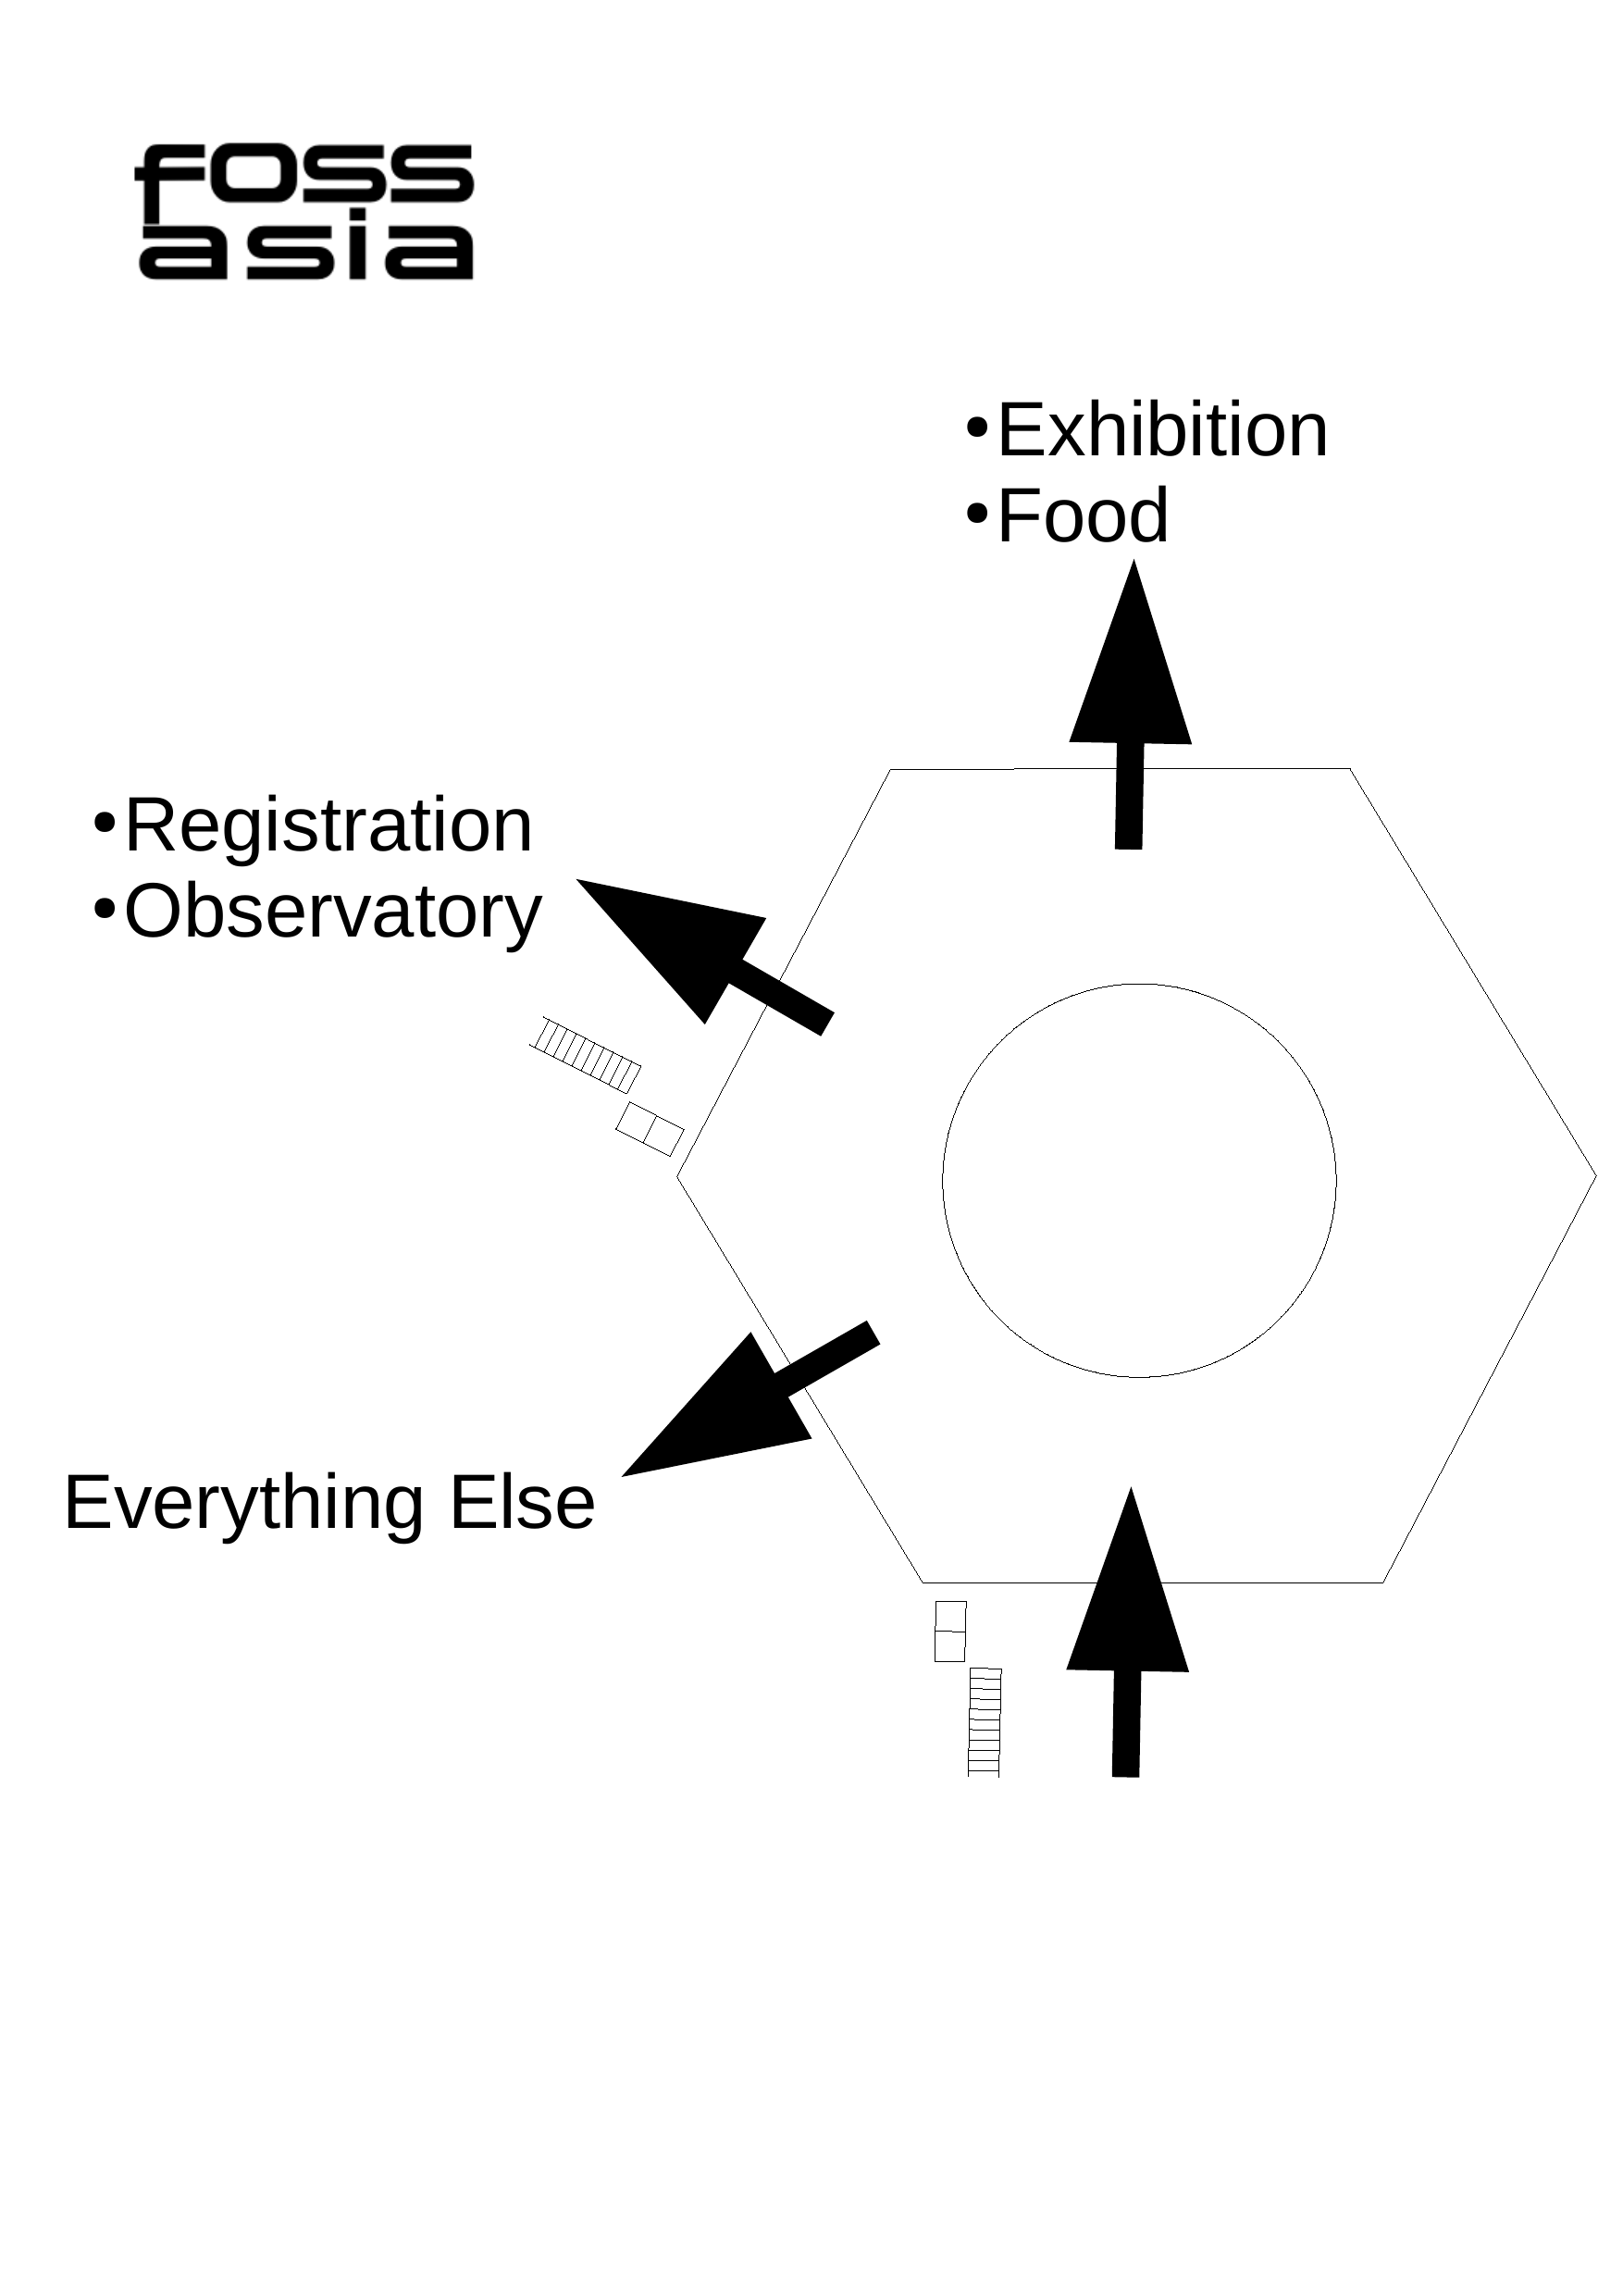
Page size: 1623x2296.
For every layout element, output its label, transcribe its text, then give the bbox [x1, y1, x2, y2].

text_box Exhibition Food [949, 379, 1344, 565]
picture [130, 139, 480, 285]
text_box [676, 768, 1597, 1583]
text_box Everything Else [16, 1452, 613, 1553]
text_box Registration Observatory [77, 774, 558, 962]
